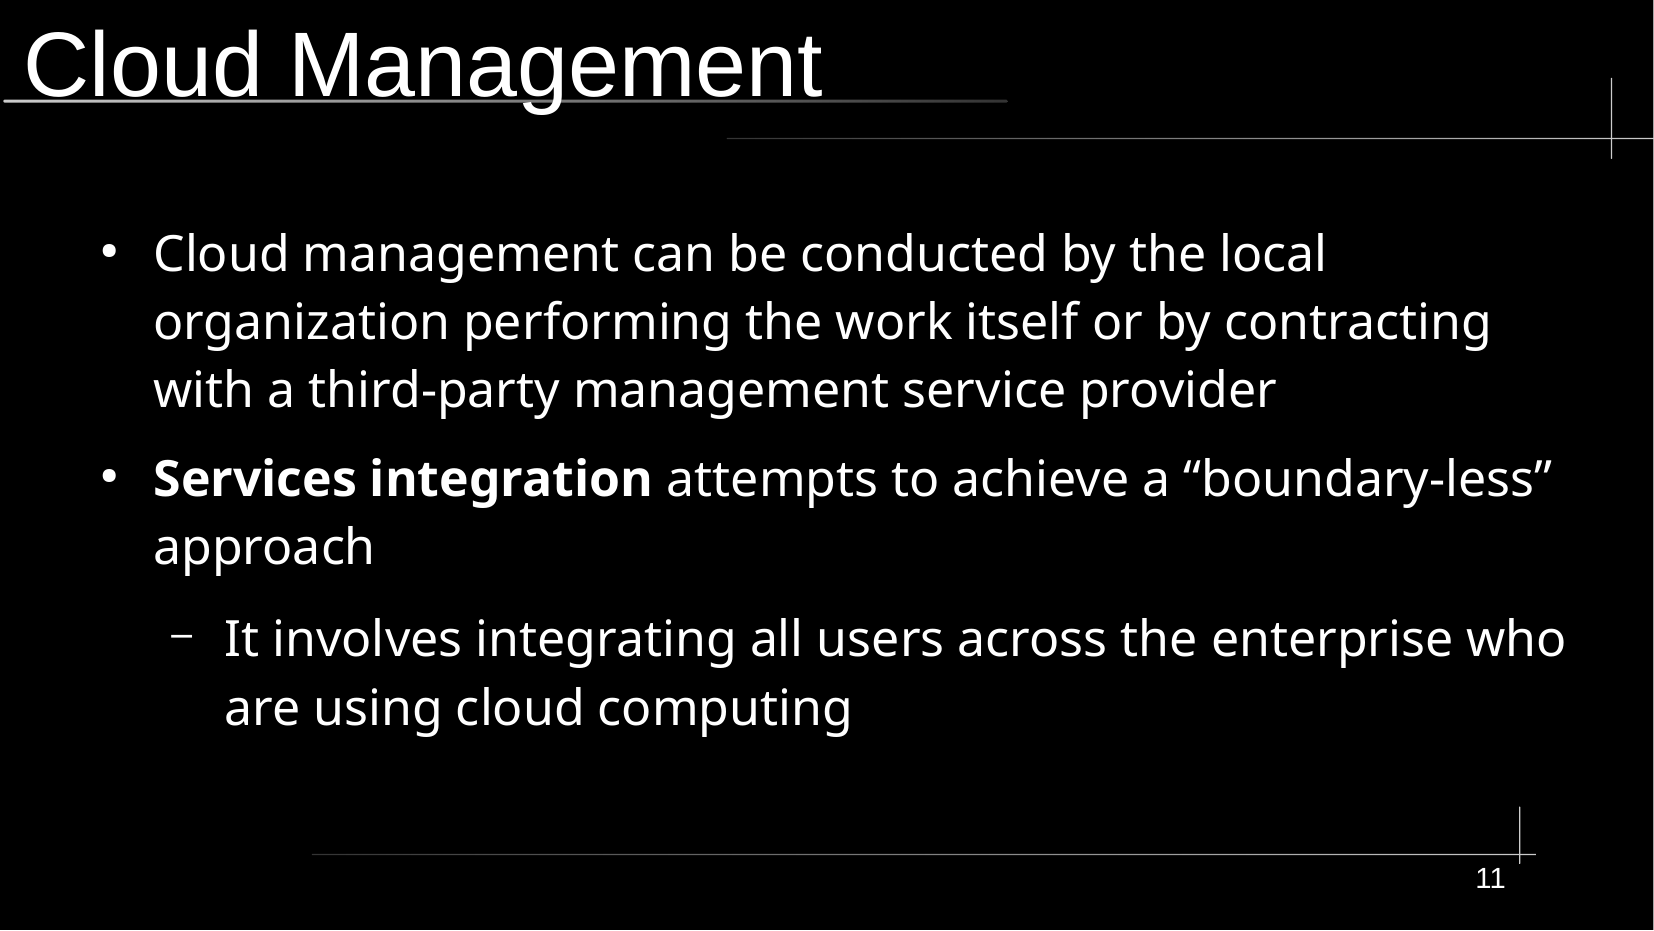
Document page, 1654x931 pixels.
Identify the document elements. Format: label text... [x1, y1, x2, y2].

title Cloud Management [23, 11, 1589, 119]
list Cloud management can be conducted by the local organization performing the work itself or by contracting with a third-party management service provider Services integration attempts to achieve a “boundary-less” approach It involves integrating all users across the enterprise who are using cloud computing [82, 217, 1571, 758]
